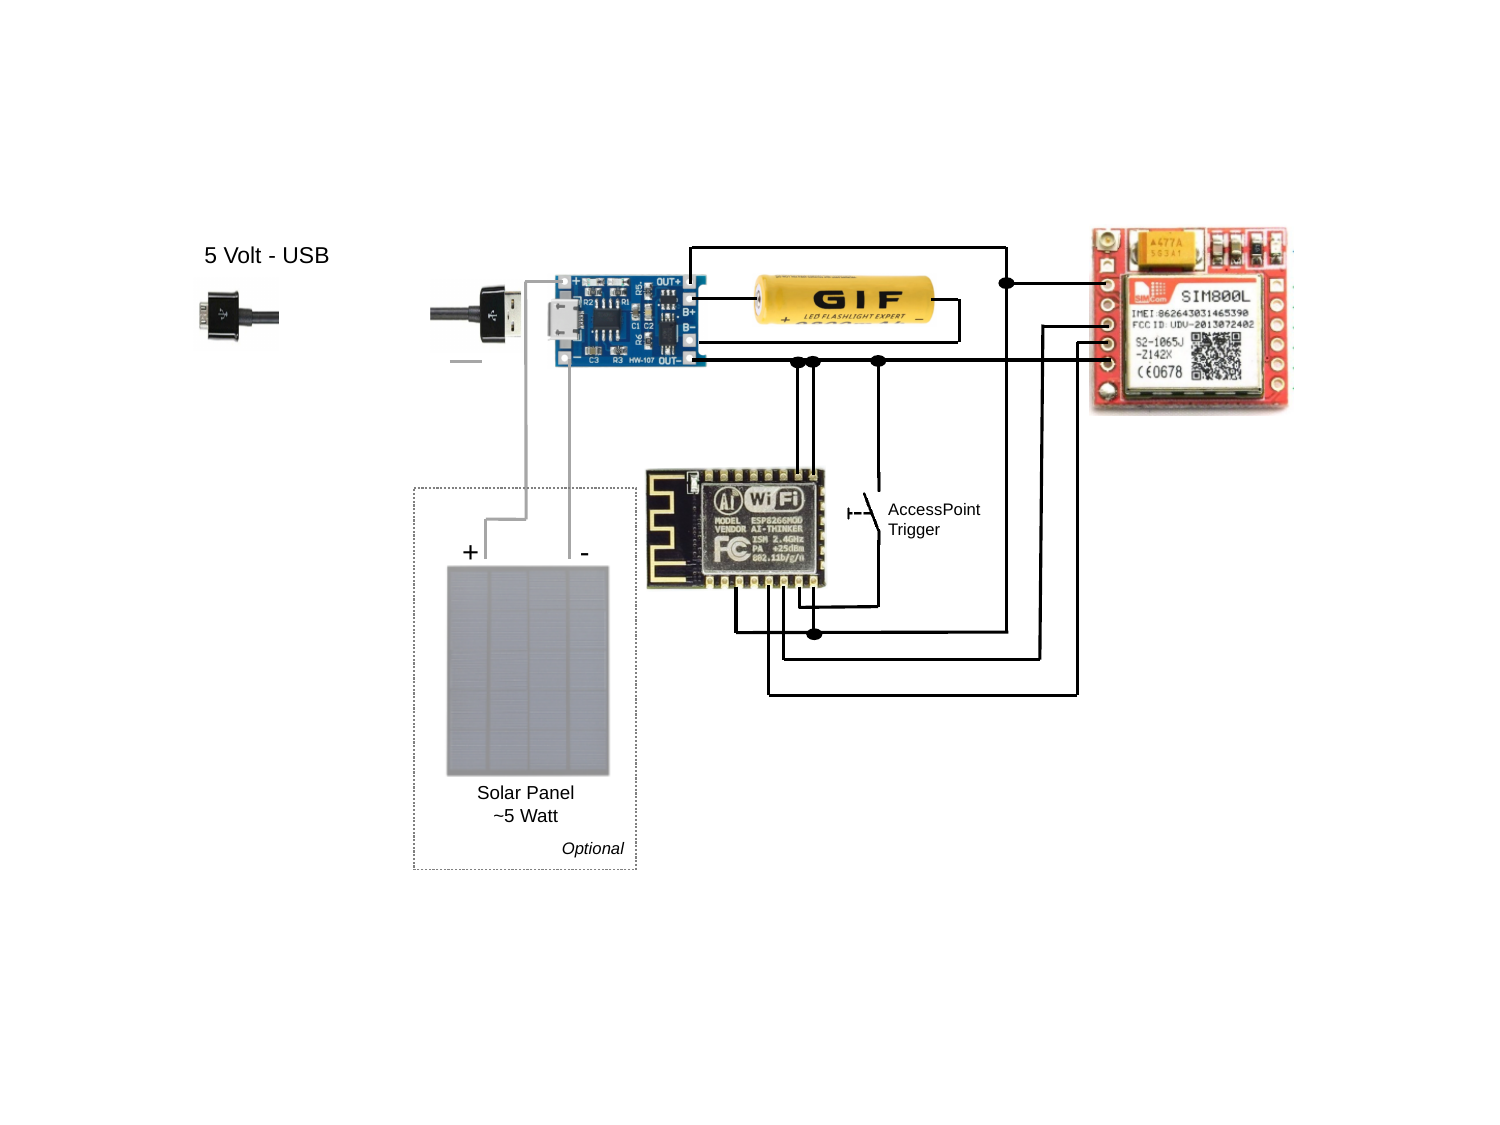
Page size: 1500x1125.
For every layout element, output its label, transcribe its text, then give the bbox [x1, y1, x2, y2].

picture [846, 472, 884, 545]
picture [752, 273, 937, 327]
text_box 5 Volt - USB [189, 233, 345, 276]
picture [547, 273, 708, 369]
picture [193, 277, 279, 351]
picture [644, 465, 828, 592]
text_box [806, 628, 823, 641]
text_box [442, 564, 616, 777]
text_box [998, 277, 1005, 289]
picture [1089, 224, 1294, 416]
picture [430, 279, 523, 353]
text_box Optional [413, 487, 636, 870]
text_box AccessPoint Trigger [888, 498, 981, 539]
text_box [790, 355, 821, 369]
text_box [870, 355, 887, 367]
